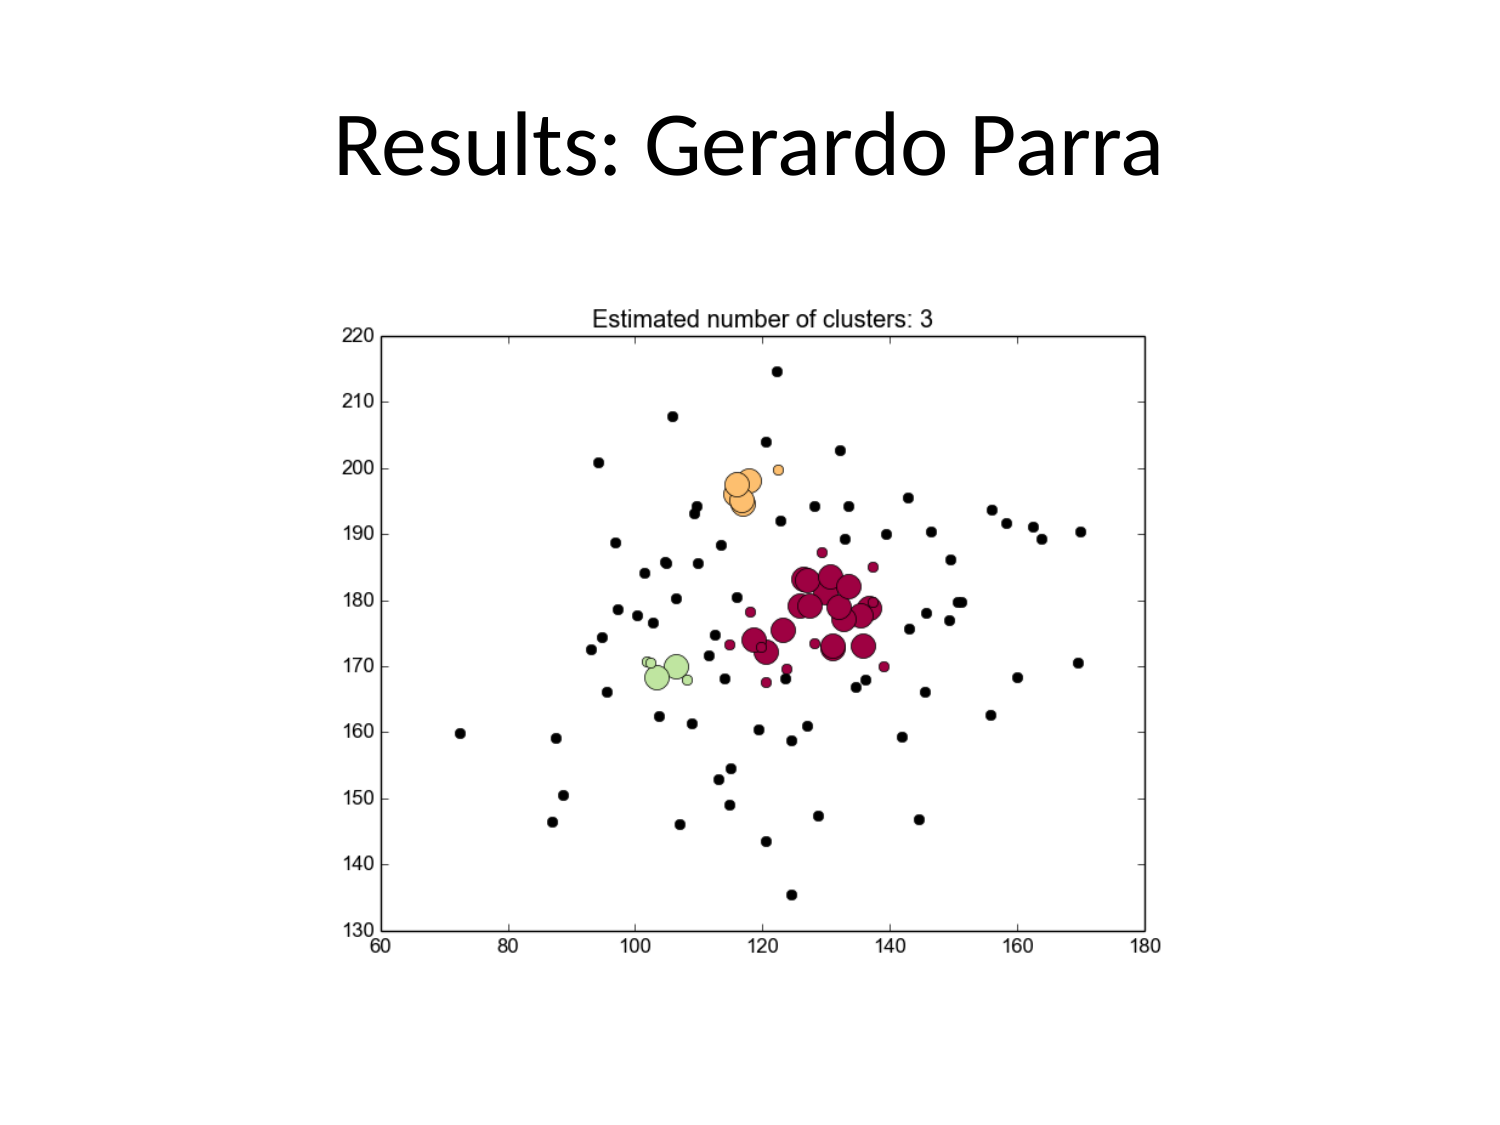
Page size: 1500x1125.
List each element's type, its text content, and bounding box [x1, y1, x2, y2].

title Results: Gerardo Parra [75, 45, 1425, 233]
picture [257, 262, 1243, 1005]
